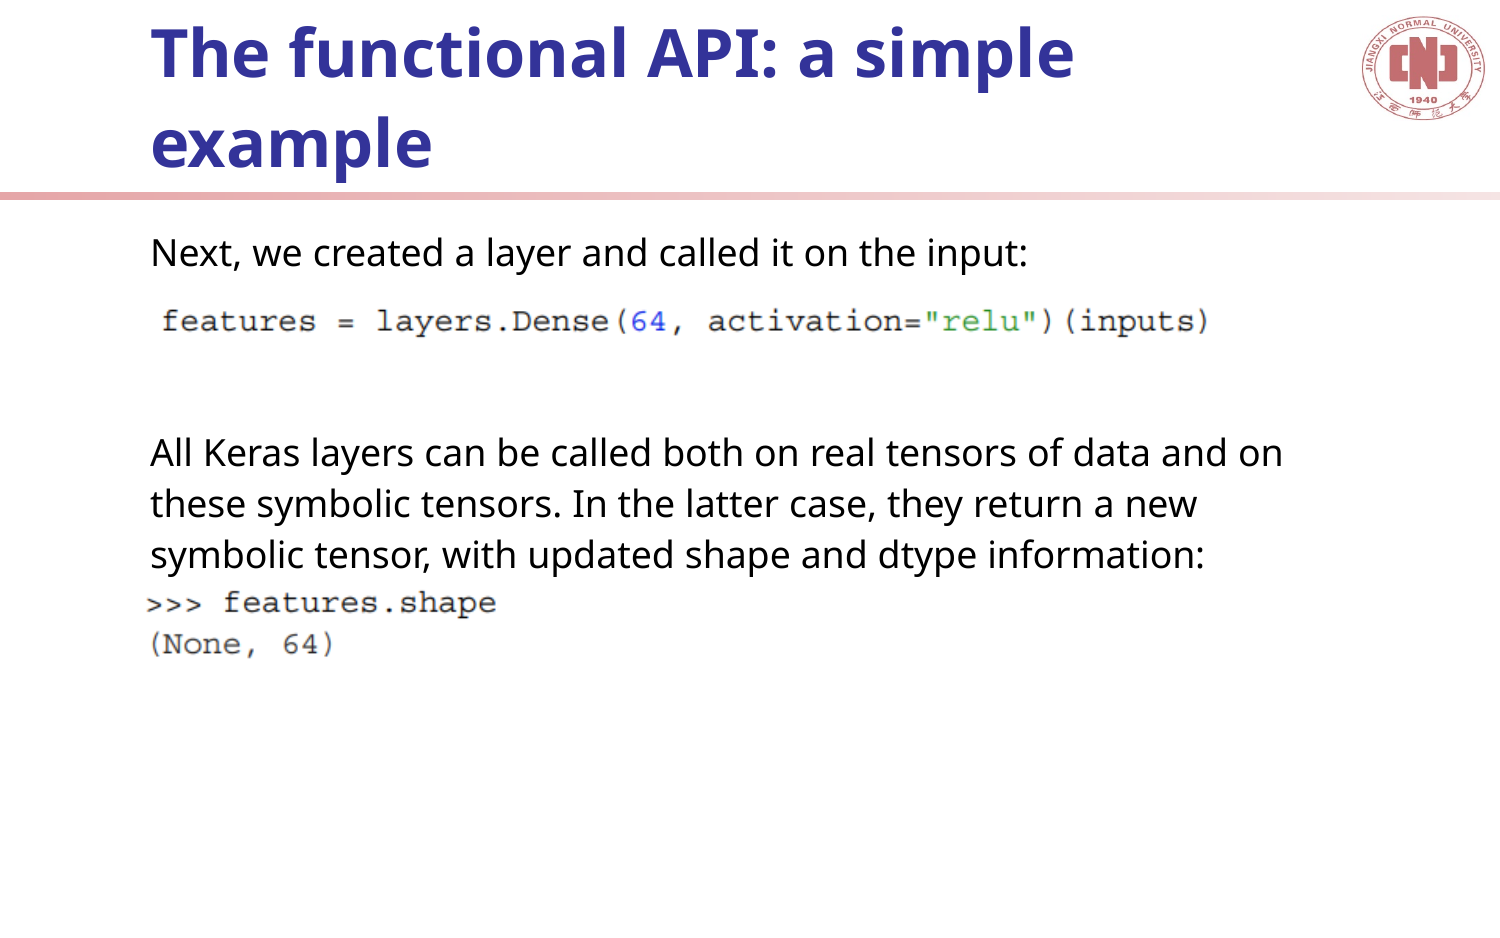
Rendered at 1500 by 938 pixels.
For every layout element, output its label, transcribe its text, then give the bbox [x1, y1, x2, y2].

list All Keras layers can be called both on real tensors of data and on these symbolic tensors. In the latter case, they return a new symbolic tensor, with updated shape and dtype information: [150, 426, 1351, 763]
picture [150, 294, 1236, 350]
picture [1360, 15, 1486, 121]
list Next, we created a layer and called it on the input: [150, 226, 1351, 376]
picture [144, 585, 513, 668]
title The functional API: a simple example [150, 109, 1351, 188]
